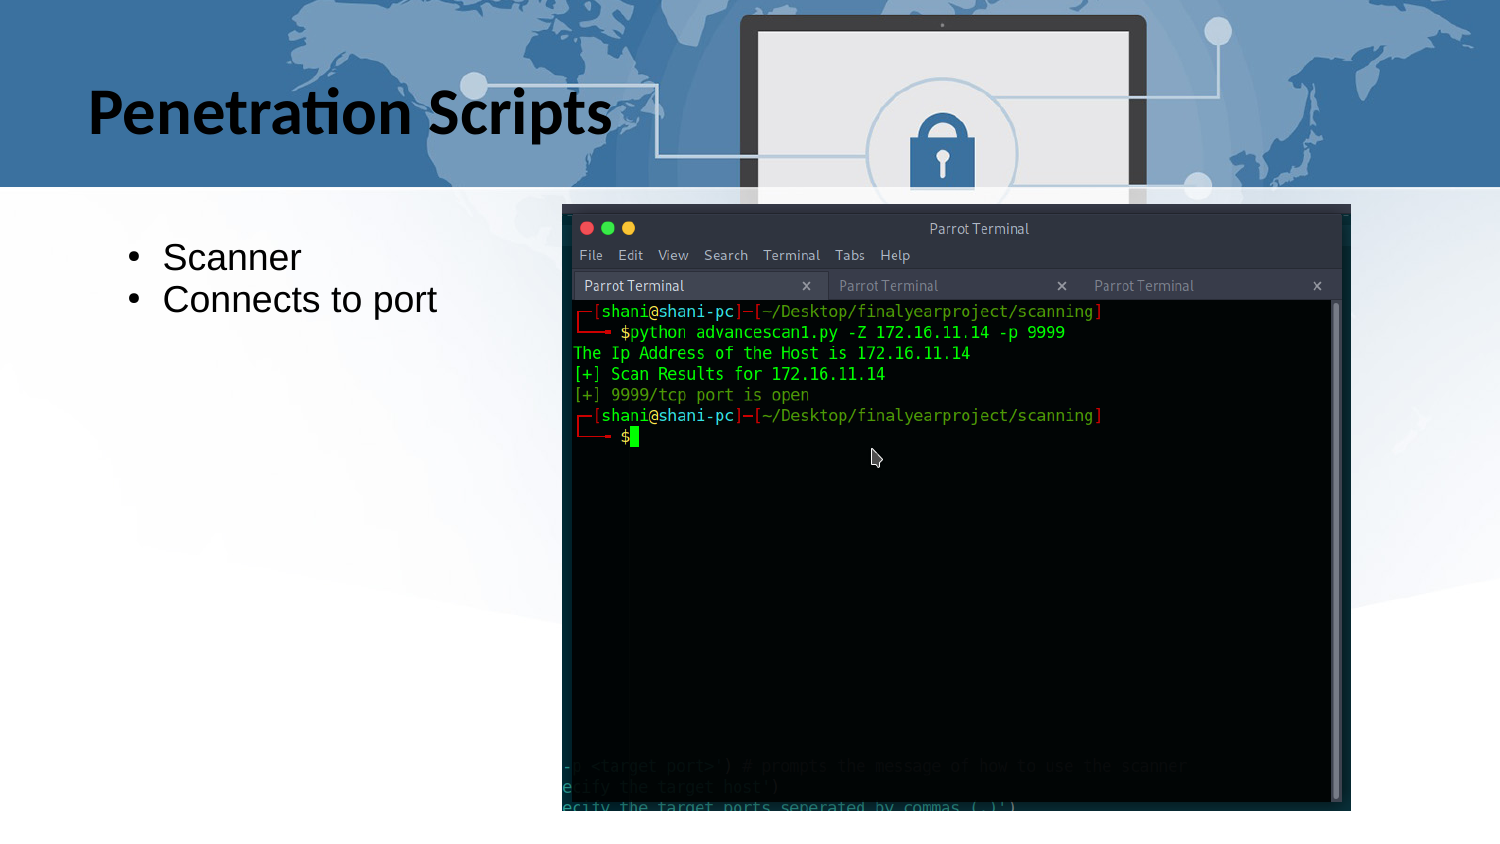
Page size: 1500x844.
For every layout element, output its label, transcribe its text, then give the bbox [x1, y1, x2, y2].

title Penetration Scripts [73, 71, 1051, 165]
picture [0, 0, 1500, 844]
text_box Scanner Connects to port [112, 187, 563, 329]
